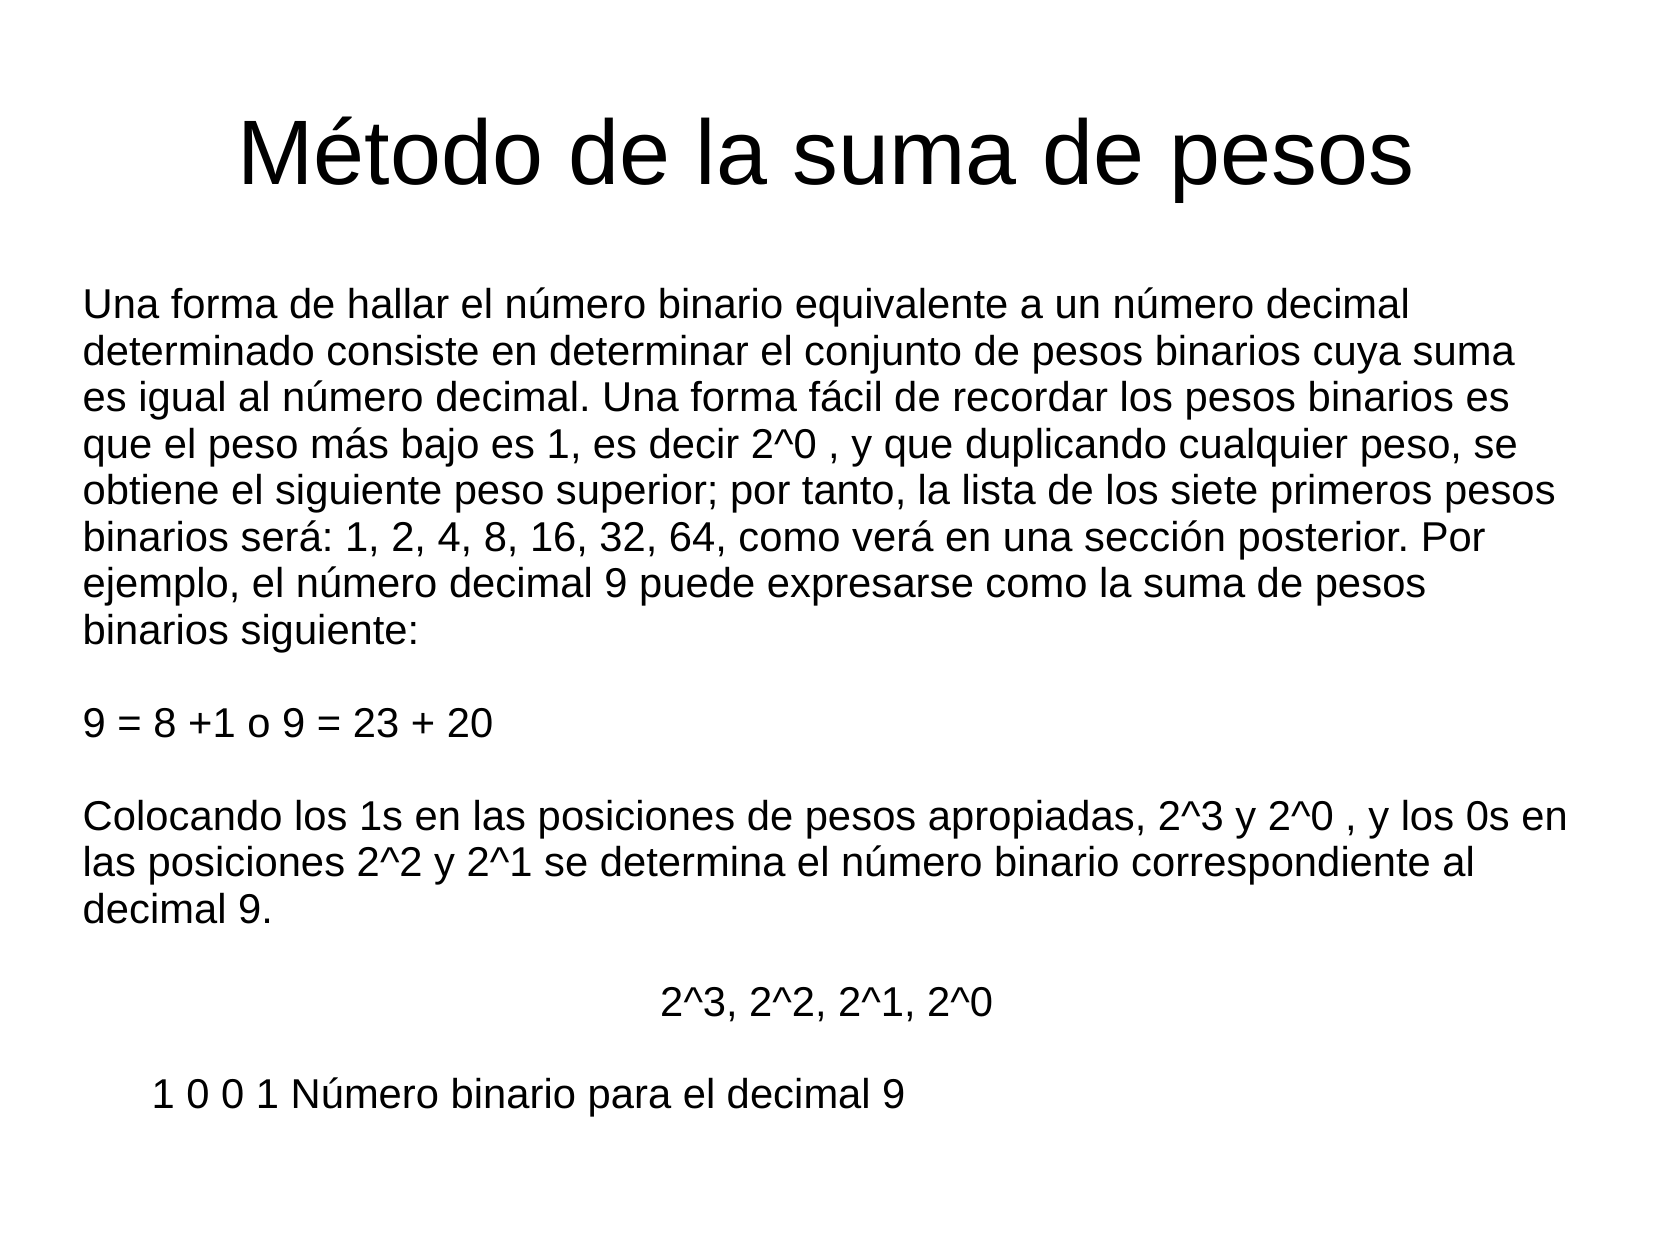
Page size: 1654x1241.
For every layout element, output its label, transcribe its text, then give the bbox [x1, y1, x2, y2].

title Método de la suma de pesos [82, 49, 1571, 257]
subtitle Una forma de hallar el número binario equivalente a un número decimal determinado consiste en determinar el conjunto de pesos binarios cuya suma es igual al número decimal. Una forma fácil de recordar los pesos binarios es que el peso más bajo es 1, es decir 2^0 , y que duplicando cualquier peso, se obtiene el siguiente peso superior; por tanto, la lista de los siete primeros pesos binarios será: 1, 2, 4, 8, 16, 32, 64, como verá en una sección posterior. Por ejemplo, el número decimal 9 puede expresarse como la suma de pesos binarios siguiente: 9 = 8 +1 o 9 = 23 + 20 Colocando los 1s en las posiciones de pesos apropiadas, 2^3 y 2^0 , y los 0s en las posiciones 2^2 y 2^1 se determina el número binario correspondiente al decimal 9. 2^3, 2^2, 2^1, 2^0 1 0 0 1 Número binario para el decimal 9 [82, 278, 1571, 1121]
